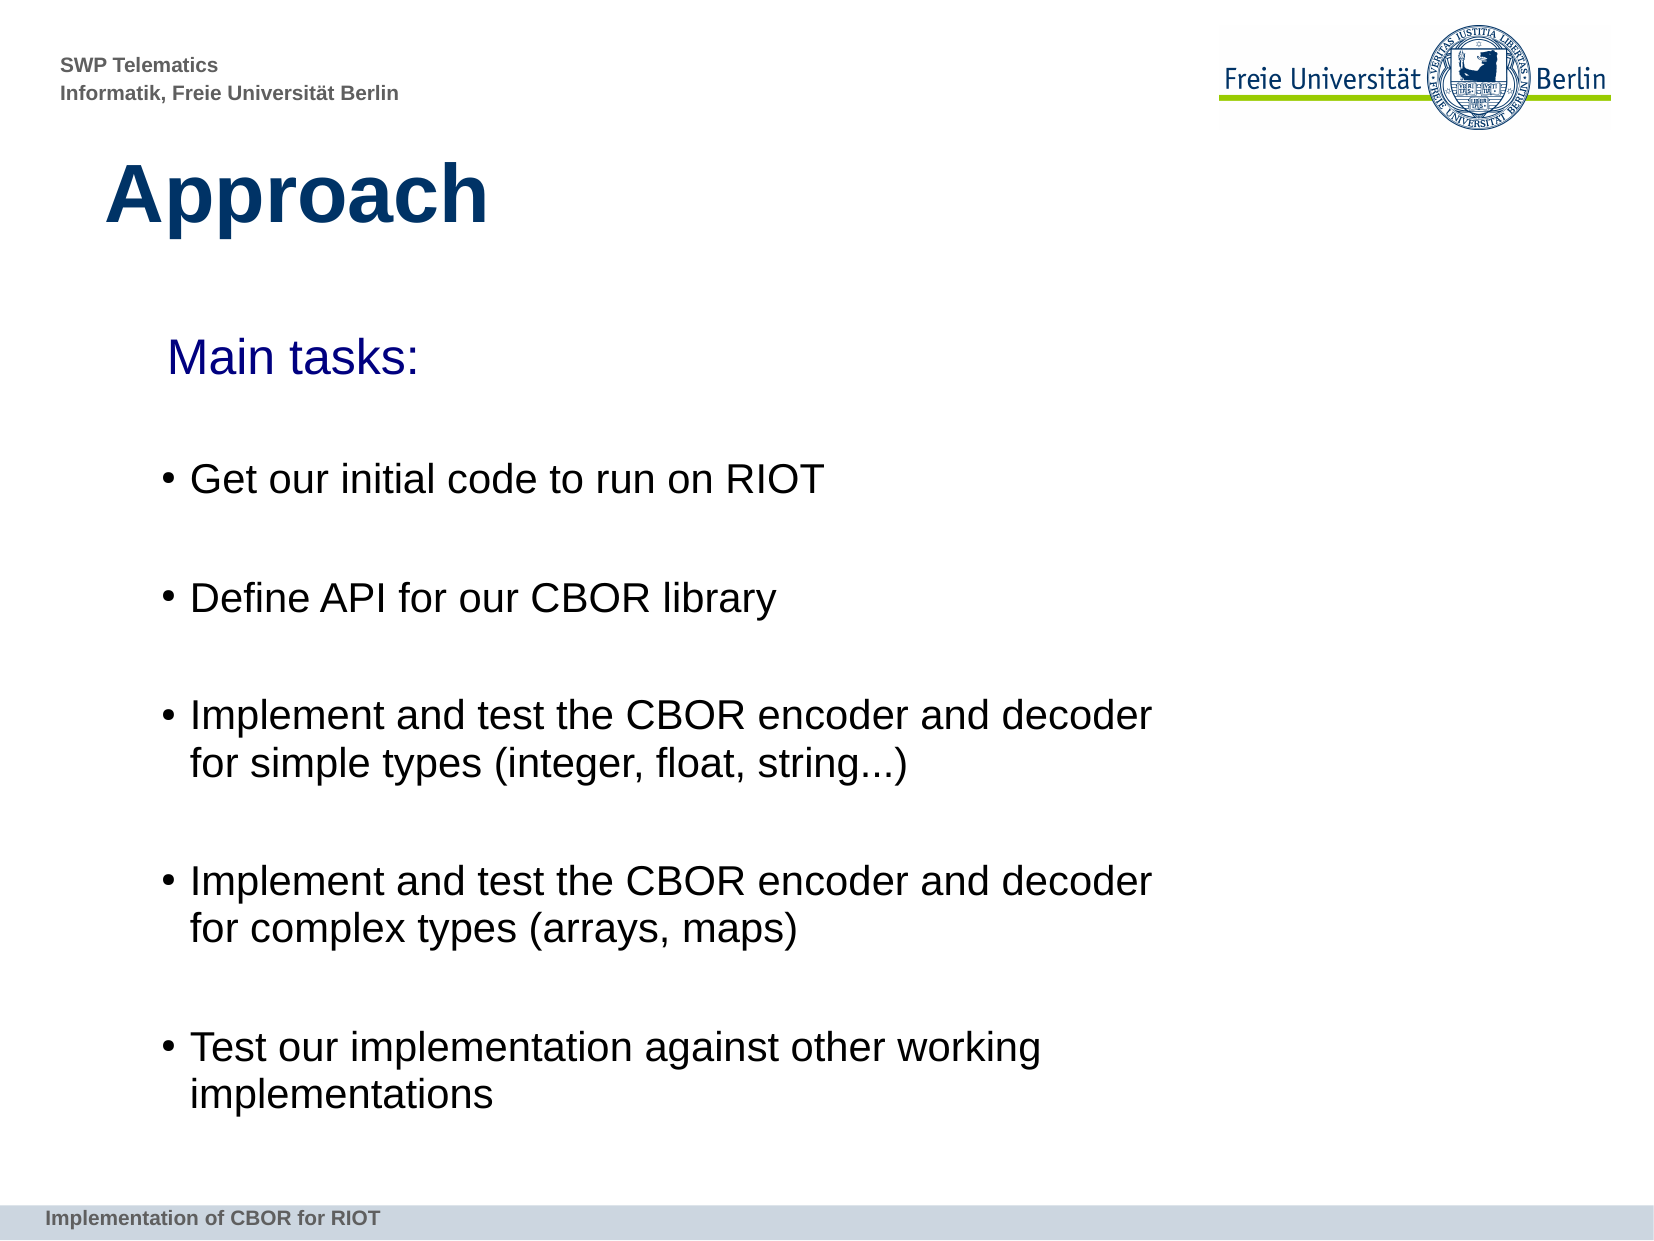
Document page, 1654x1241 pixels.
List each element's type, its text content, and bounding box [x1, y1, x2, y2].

picture [1219, 25, 1611, 130]
list Main tasks: Get our initial code to run on RIOT Define API for our CBOR library Implement and test the CBOR encoder and decoder for simple types (integer, float, string...) Implement and test the CBOR encoder and decoder for complex types (arrays, maps) Test our implementation against other working implementations [131, 270, 1171, 1126]
title Approach [45, 147, 1609, 260]
